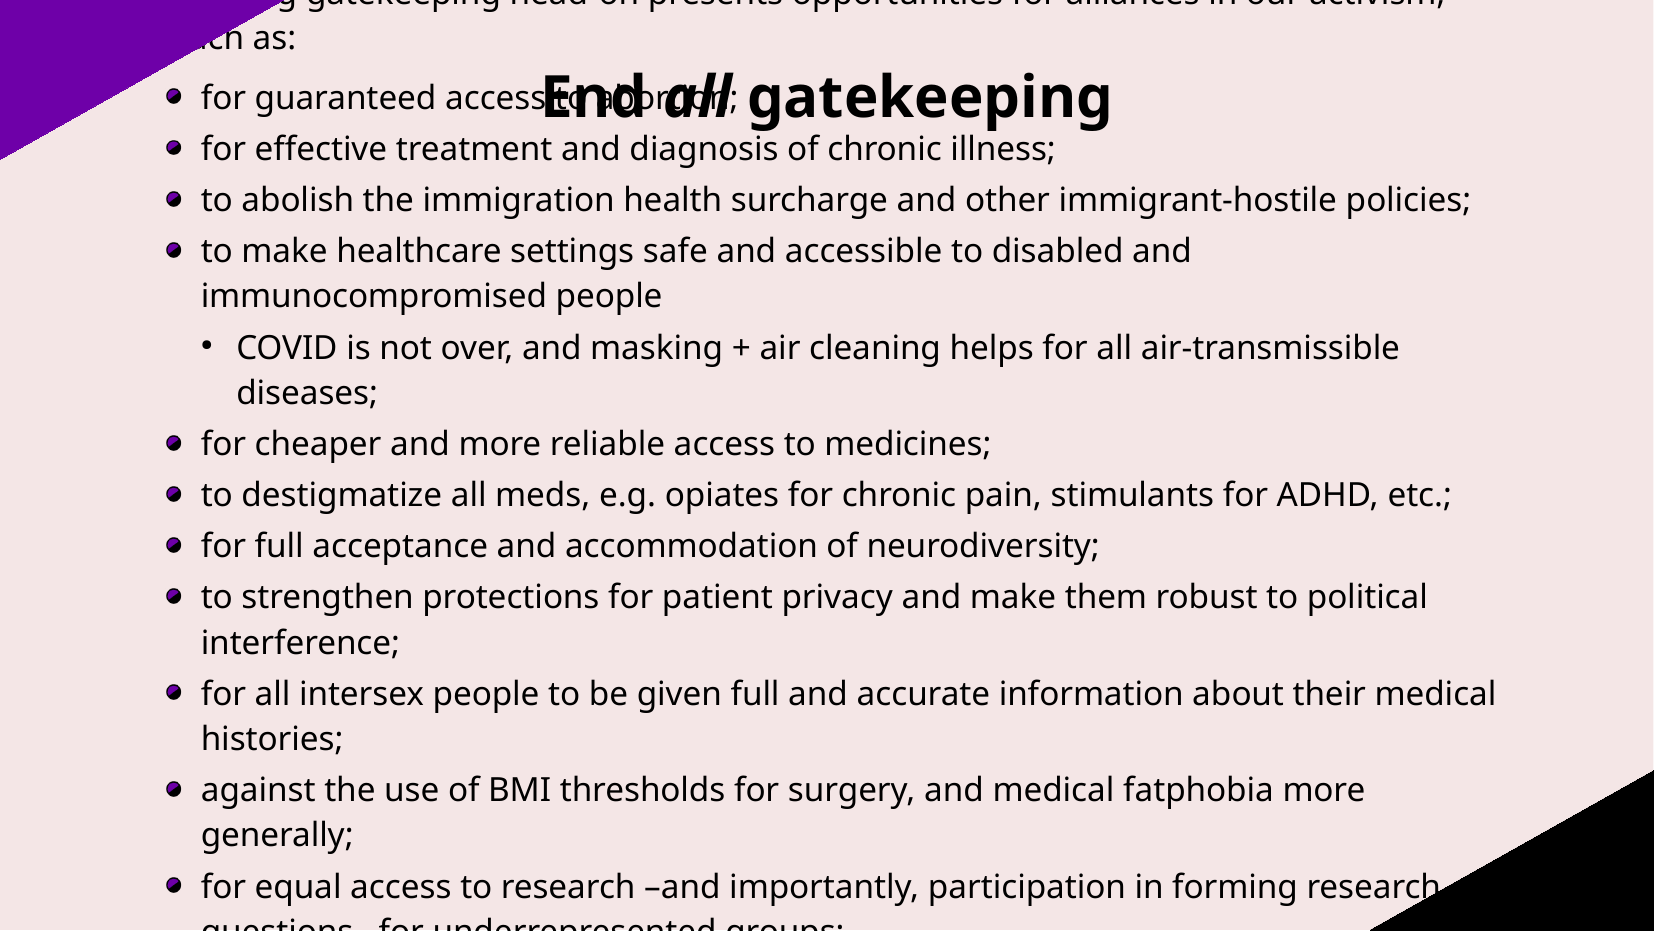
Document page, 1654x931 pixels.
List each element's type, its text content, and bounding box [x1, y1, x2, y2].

text_box [1370, 770, 1654, 931]
picture [165, 876, 182, 894]
subtitle Tackling gatekeeping head-on presents opportunities for alliances in our activism, such as: for guaranteed access to abortion; for effective treatment and diagnosis of chronic illness; to abolish the immigration health surcharge and other immigrant-hostile policies; to make healthcare settings safe and accessible to disabled and immunocompromised people COVID is not over, and masking + air cleaning helps for all air-transmissible diseases; for cheaper and more reliable access to medicines; to destigmatize all meds, e.g. opiates for chronic pain, stimulants for ADHD, etc.; for full acceptance and accommodation of neurodiversity; to strengthen protections for patient privacy and make them robust to political interference; for all intersex people to be given full and accurate information about their medical histories; against the use of BMI thresholds for surgery, and medical fatphobia more generally; for equal access to research –and importantly, participation in forming research questions– for underrepresented groups; to campaign for properly funding the NHS as a public service, rather than as a money-making opportunity for commercial healthcare interests. [129, 166, 1512, 852]
picture [165, 139, 182, 156]
picture [165, 87, 182, 105]
title End all gatekeeping [82, 35, 1571, 154]
text_box [0, 0, 284, 160]
